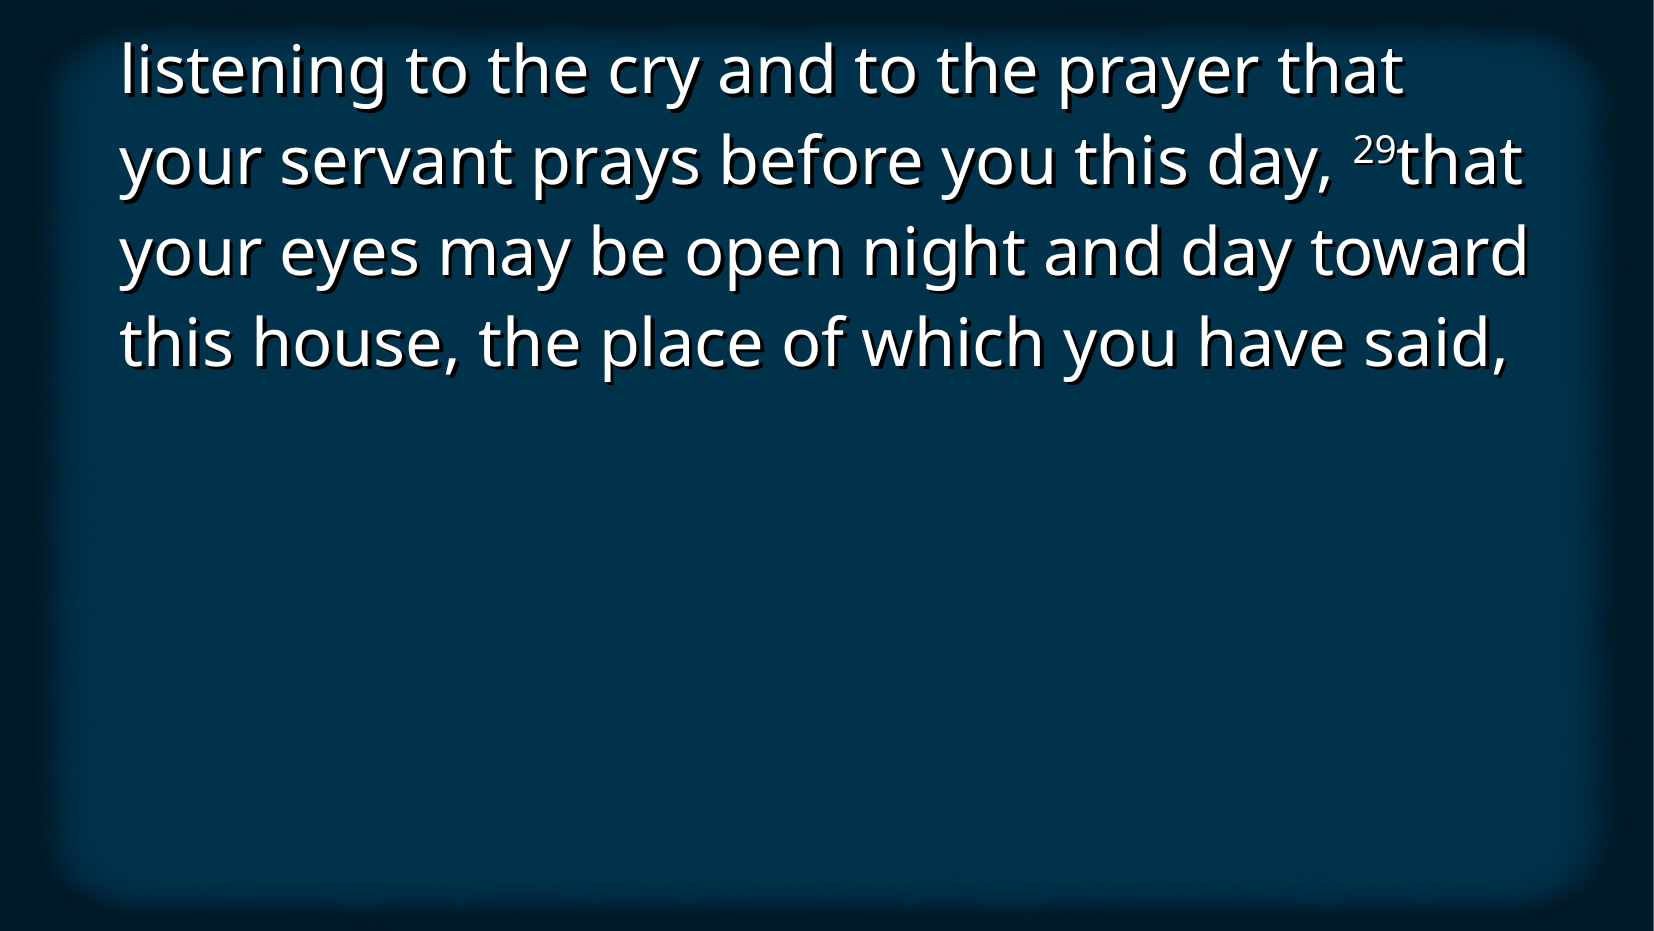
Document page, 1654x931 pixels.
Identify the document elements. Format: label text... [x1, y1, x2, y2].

picture [0, 0, 1654, 931]
text_box listening to the cry and to the prayer that your servant prays before you this day, 29that your eyes may be open night and day toward this house, the place of which you have said, [105, 15, 1561, 385]
